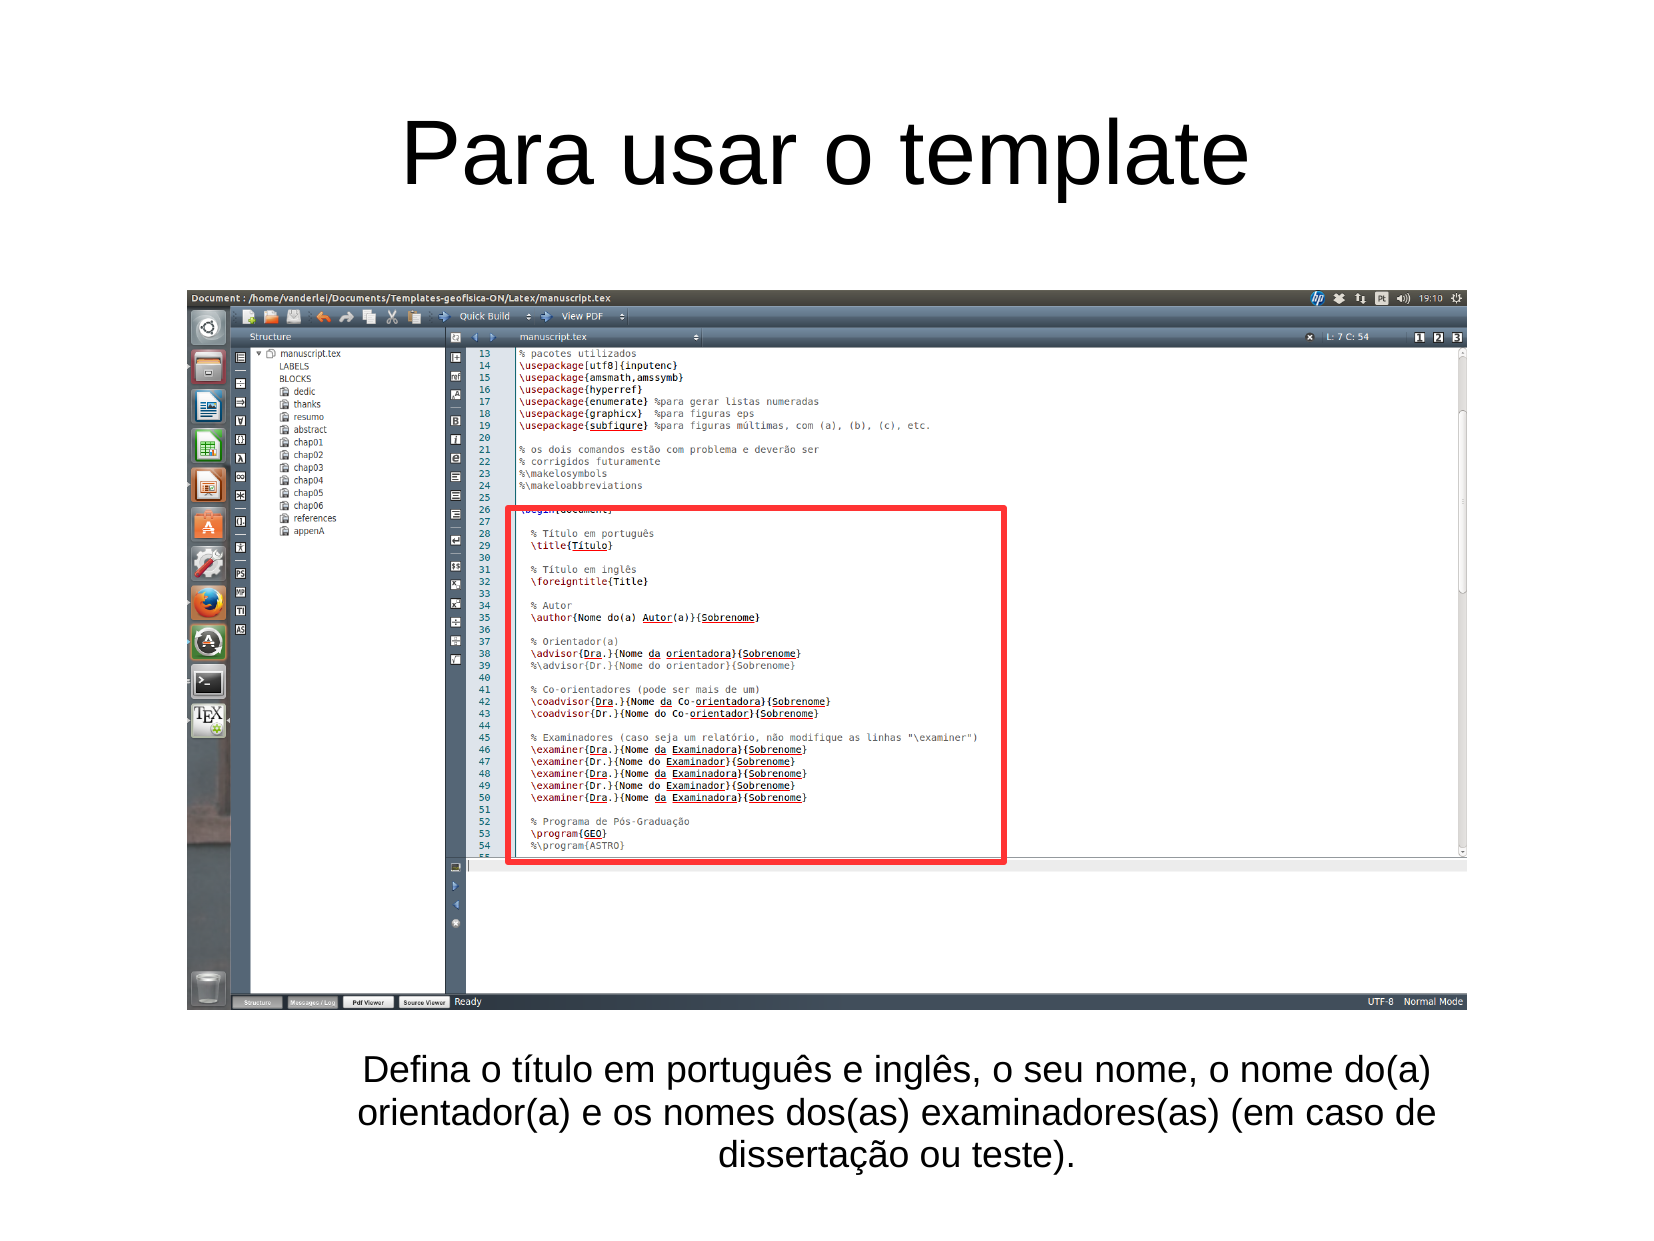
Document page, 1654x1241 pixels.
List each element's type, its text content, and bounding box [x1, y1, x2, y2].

picture [187, 290, 1467, 1010]
text_box Defina o título em português e inglês, o seu nome, o nome do(a) orientador(a) e os nomes dos(as) examinadores(as) (em caso de dissertação ou teste). [342, 1041, 1512, 1183]
title Para usar o template [82, 49, 1571, 257]
